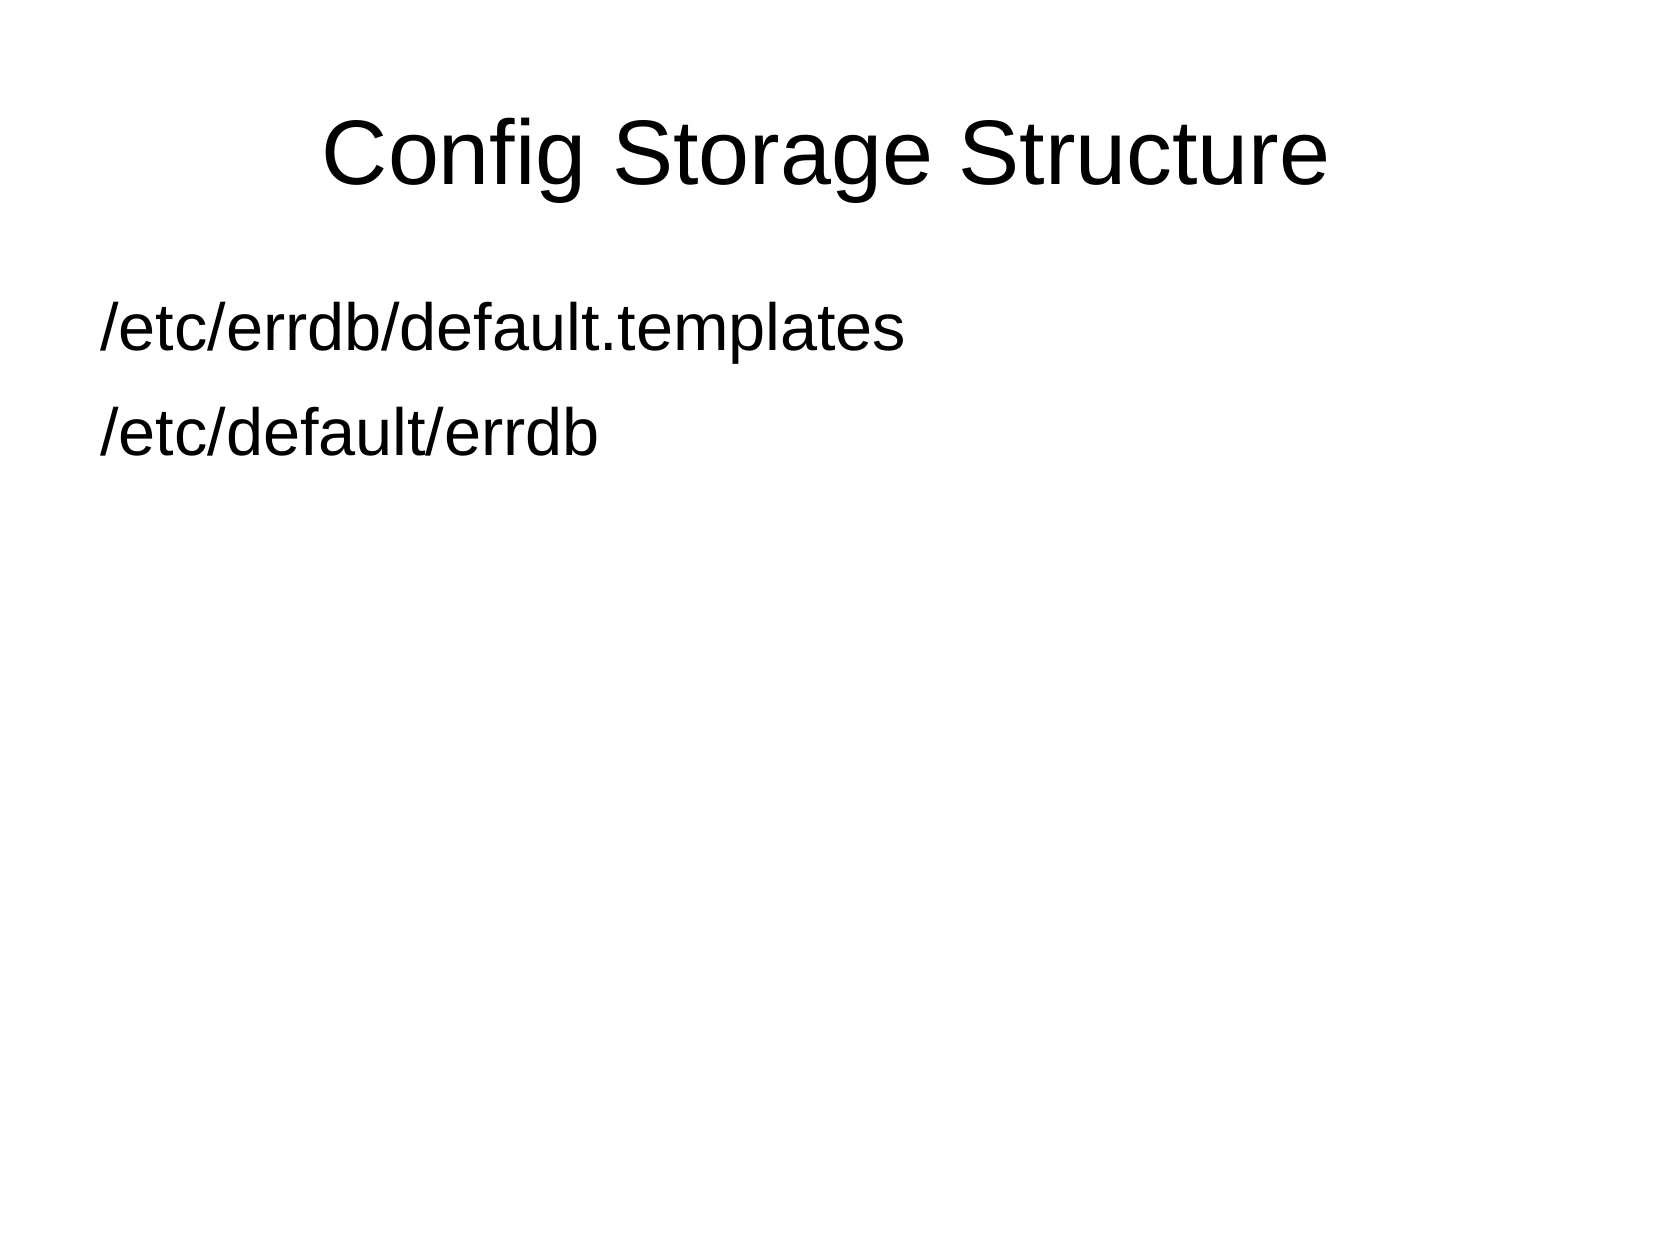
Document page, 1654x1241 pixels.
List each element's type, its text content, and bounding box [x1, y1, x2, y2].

title Config Storage Structure [82, 49, 1571, 257]
list /etc/errdb/default.templates /etc/default/errdb [82, 290, 1571, 1094]
